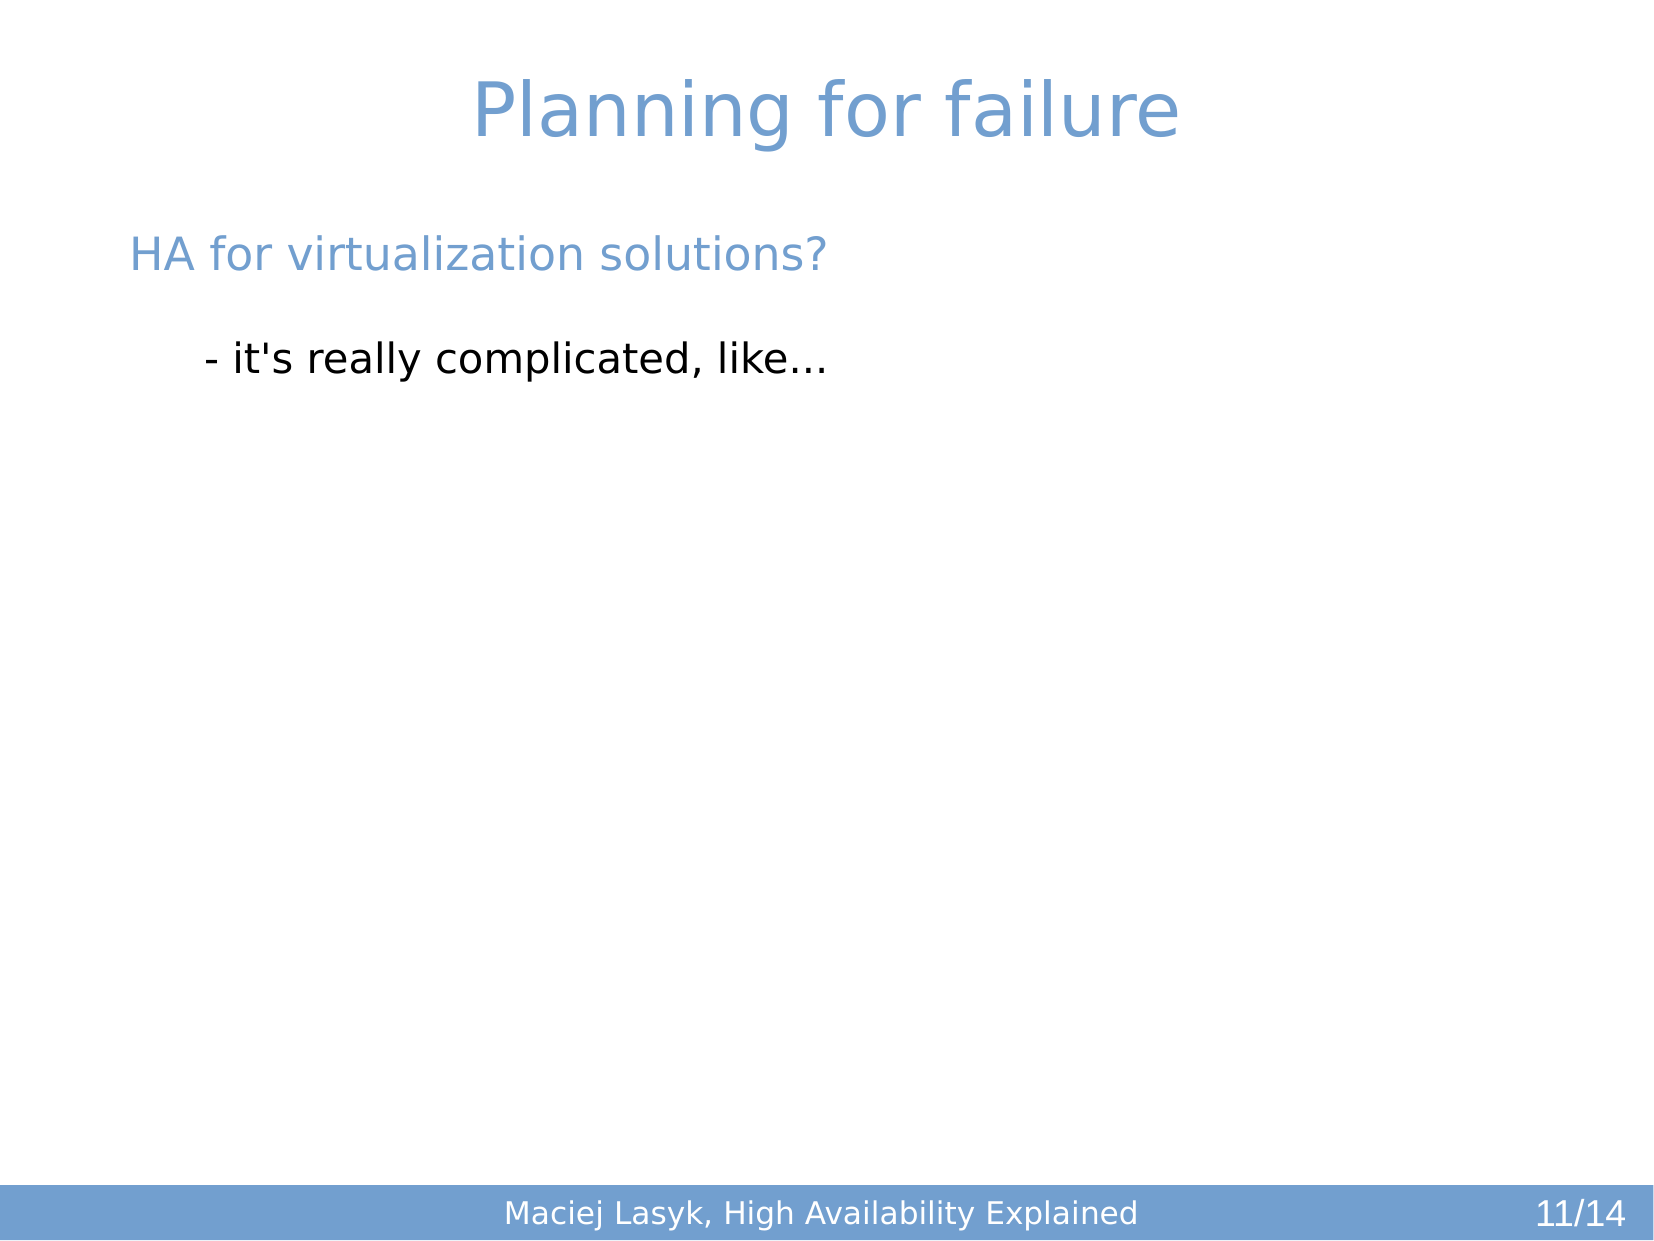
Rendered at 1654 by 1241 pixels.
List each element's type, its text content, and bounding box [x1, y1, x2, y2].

text_box 11/14 [1509, 1185, 1644, 1241]
text_box [0, 1185, 1509, 1241]
text_box Maciej Lasyk, High Availability Explained [489, 1188, 1165, 1240]
text_box [1644, 1185, 1654, 1241]
text_box Planning for failure [456, 60, 1197, 163]
text_box HA for virtualization solutions? - it's really complicated, like... [114, 220, 844, 391]
